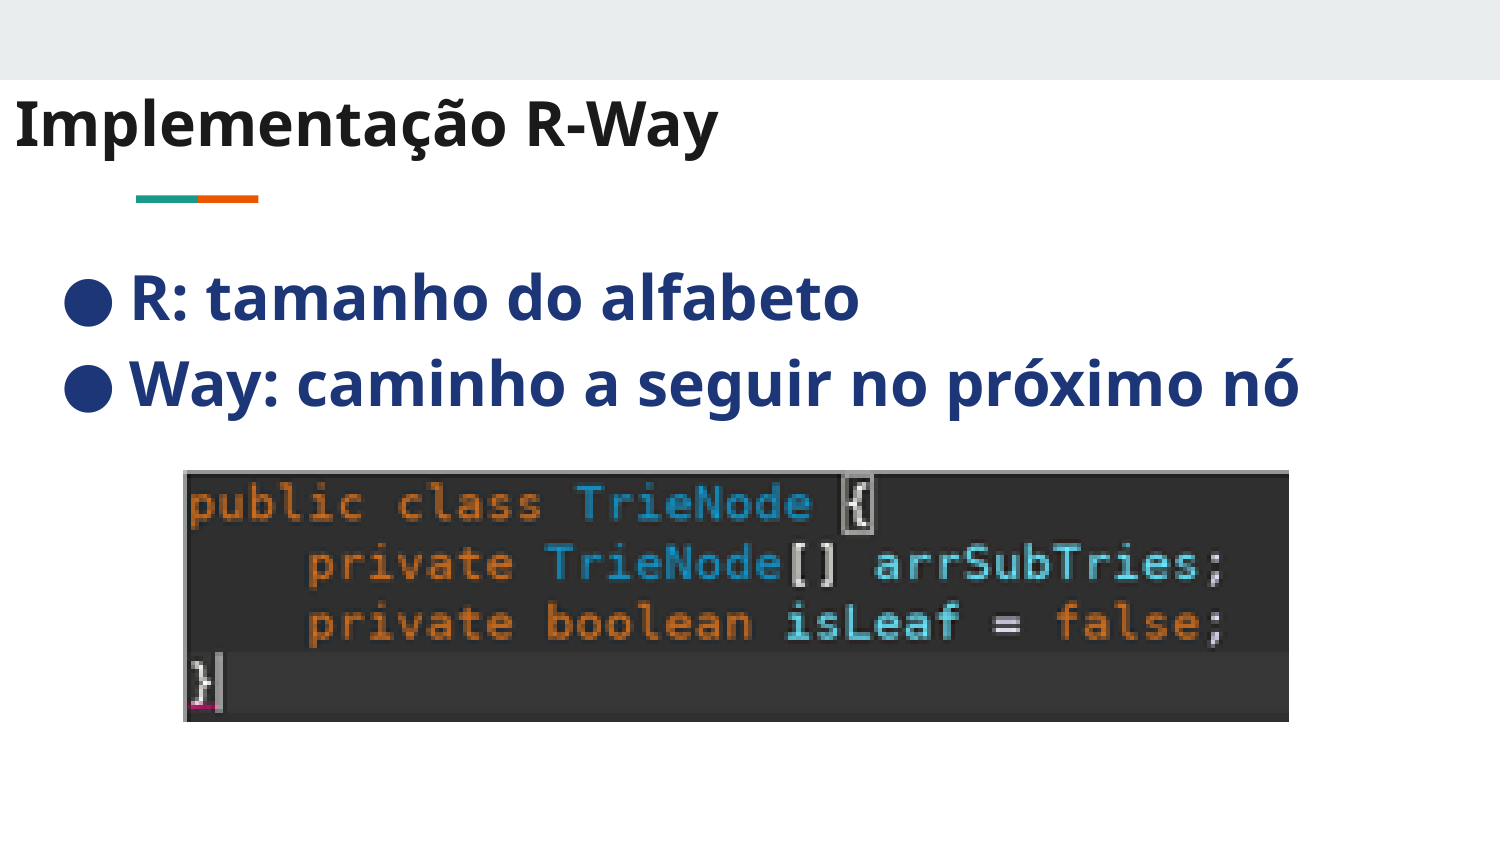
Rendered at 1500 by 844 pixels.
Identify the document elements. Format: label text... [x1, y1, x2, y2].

title Implementação R-Way [0, 69, 1473, 195]
list R: tamanho do alfabeto Way: caminho a seguir no próximo nó [39, 231, 1460, 769]
picture [183, 470, 1289, 722]
